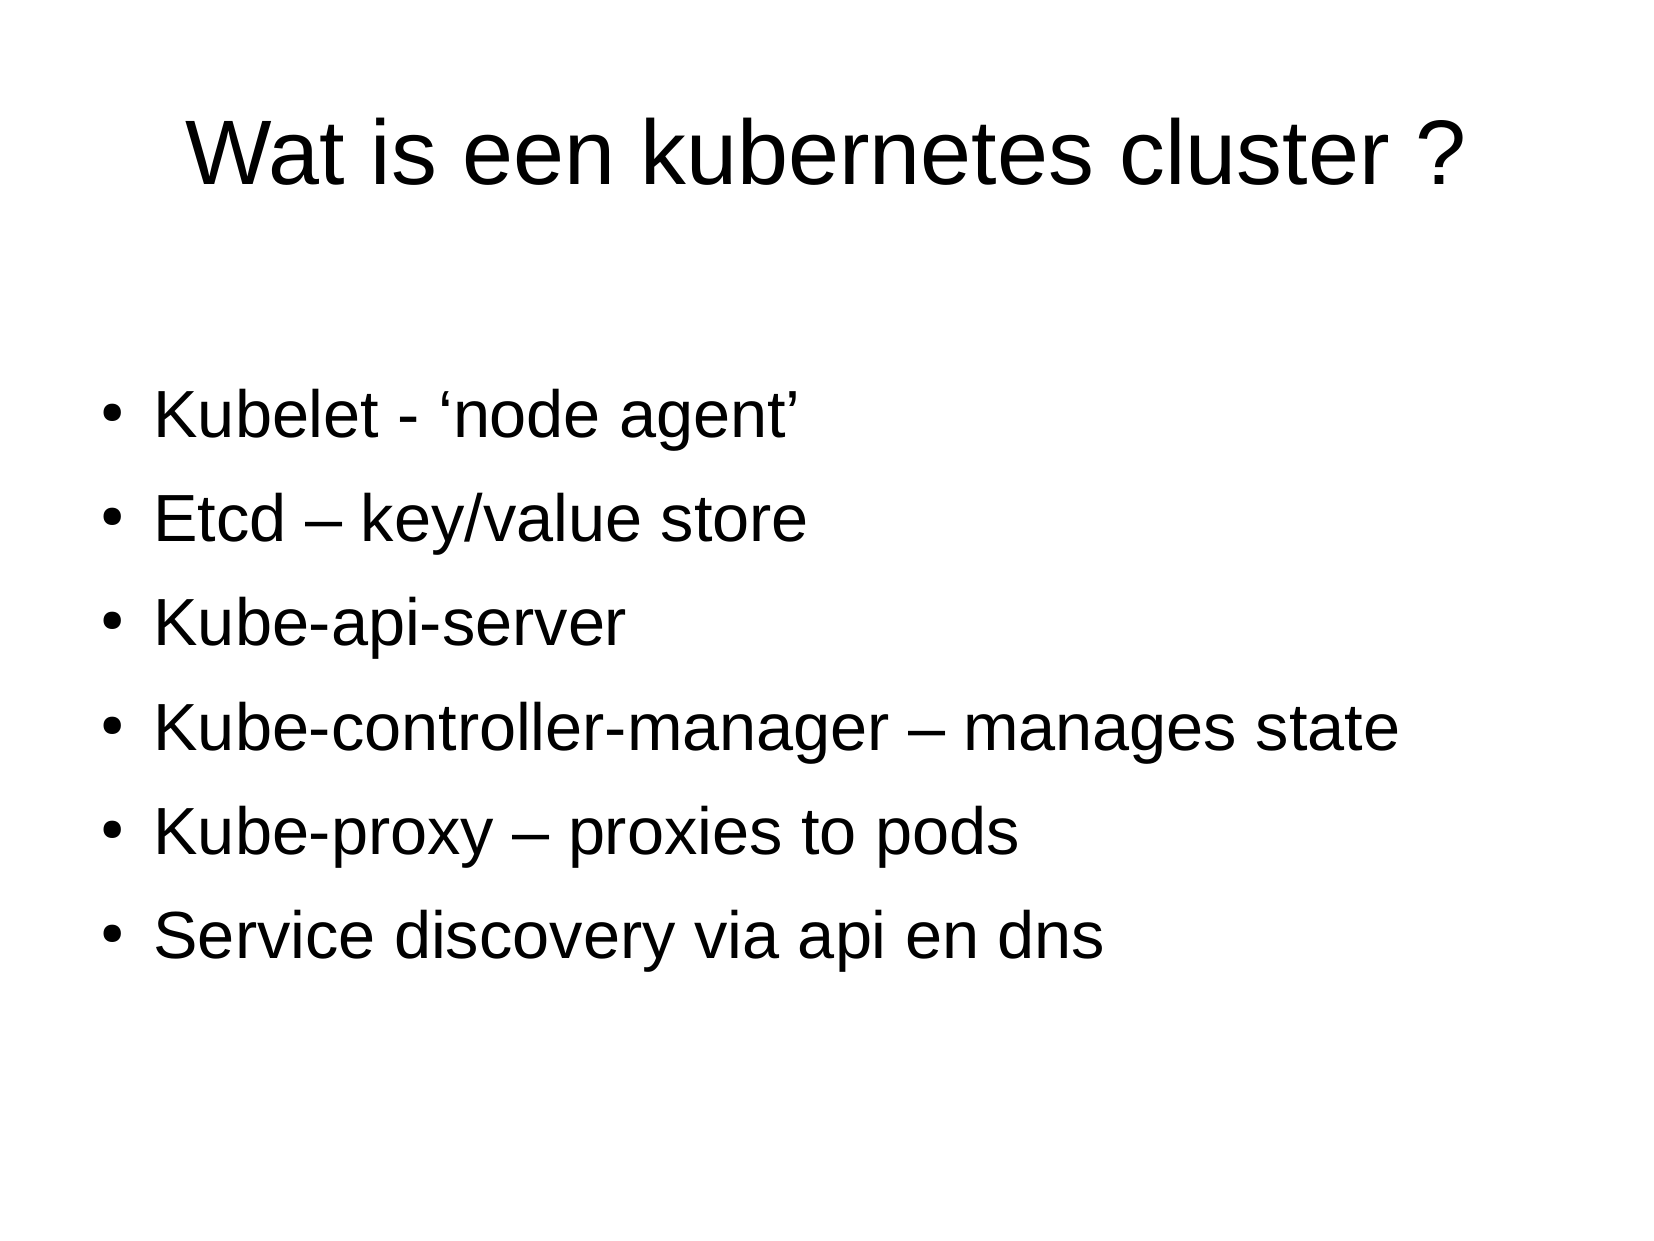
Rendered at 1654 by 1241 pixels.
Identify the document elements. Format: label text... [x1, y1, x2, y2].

title Wat is een kubernetes cluster ? [82, 49, 1571, 257]
list Kubelet - ‘node agent’ Etcd – key/value store Kube-api-server Kube-controller-manager – manages state Kube-proxy – proxies to pods Service discovery via api en dns [82, 272, 1571, 992]
